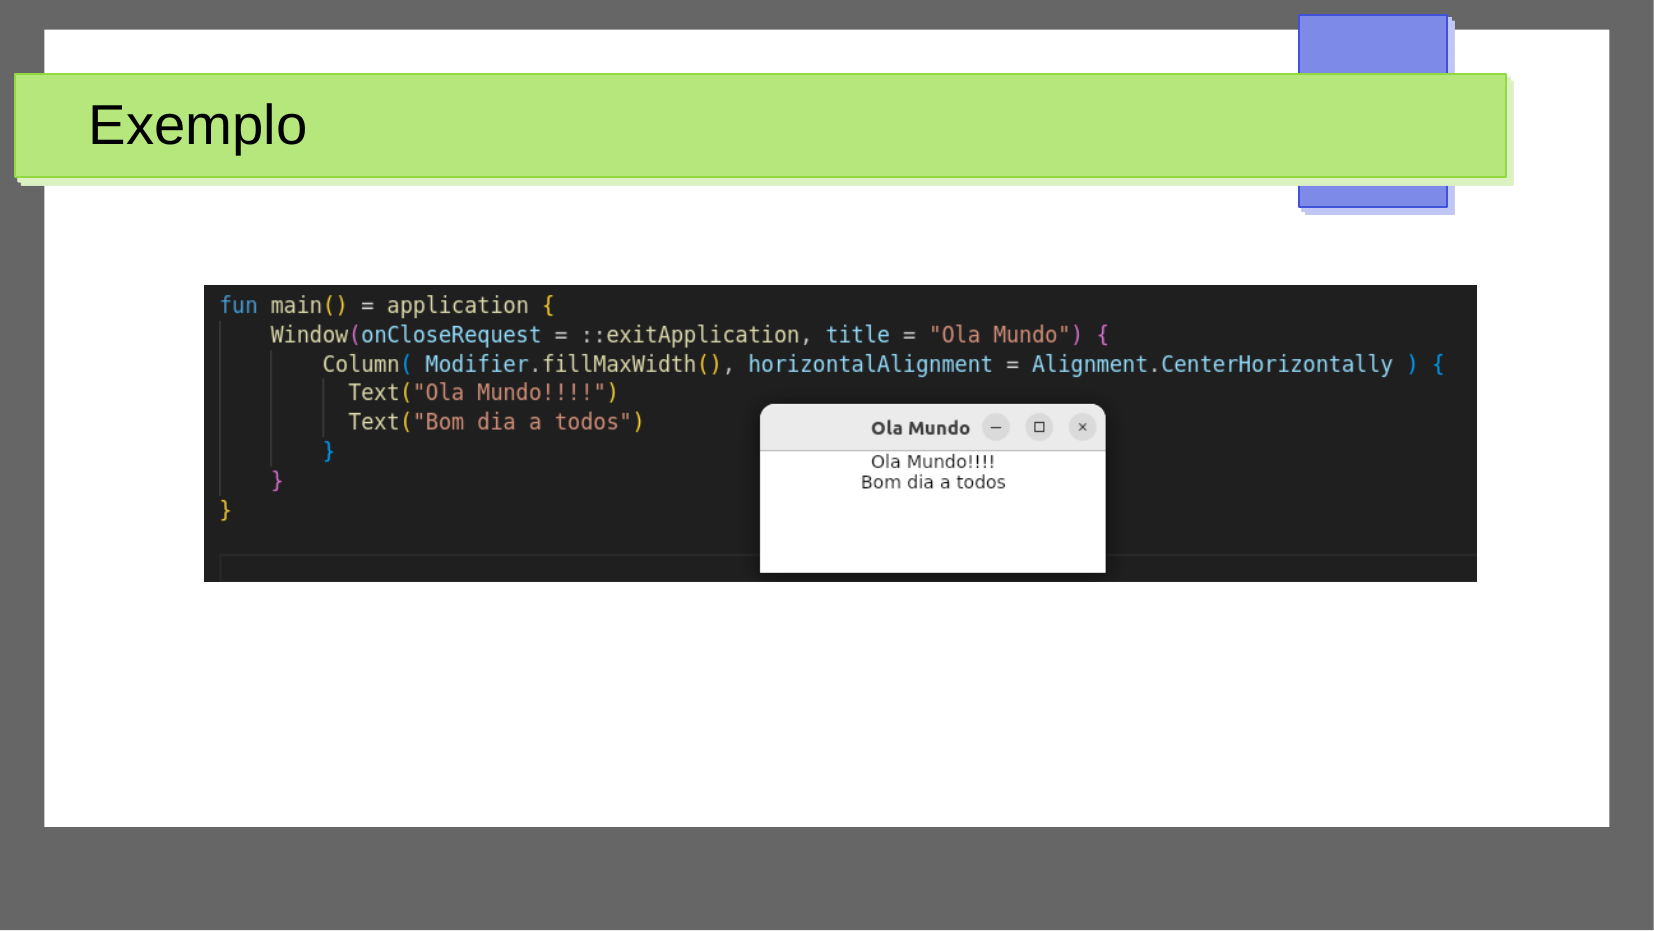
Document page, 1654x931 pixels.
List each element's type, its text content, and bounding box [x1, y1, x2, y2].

picture [204, 285, 1477, 582]
title Exemplo [88, 73, 1506, 178]
